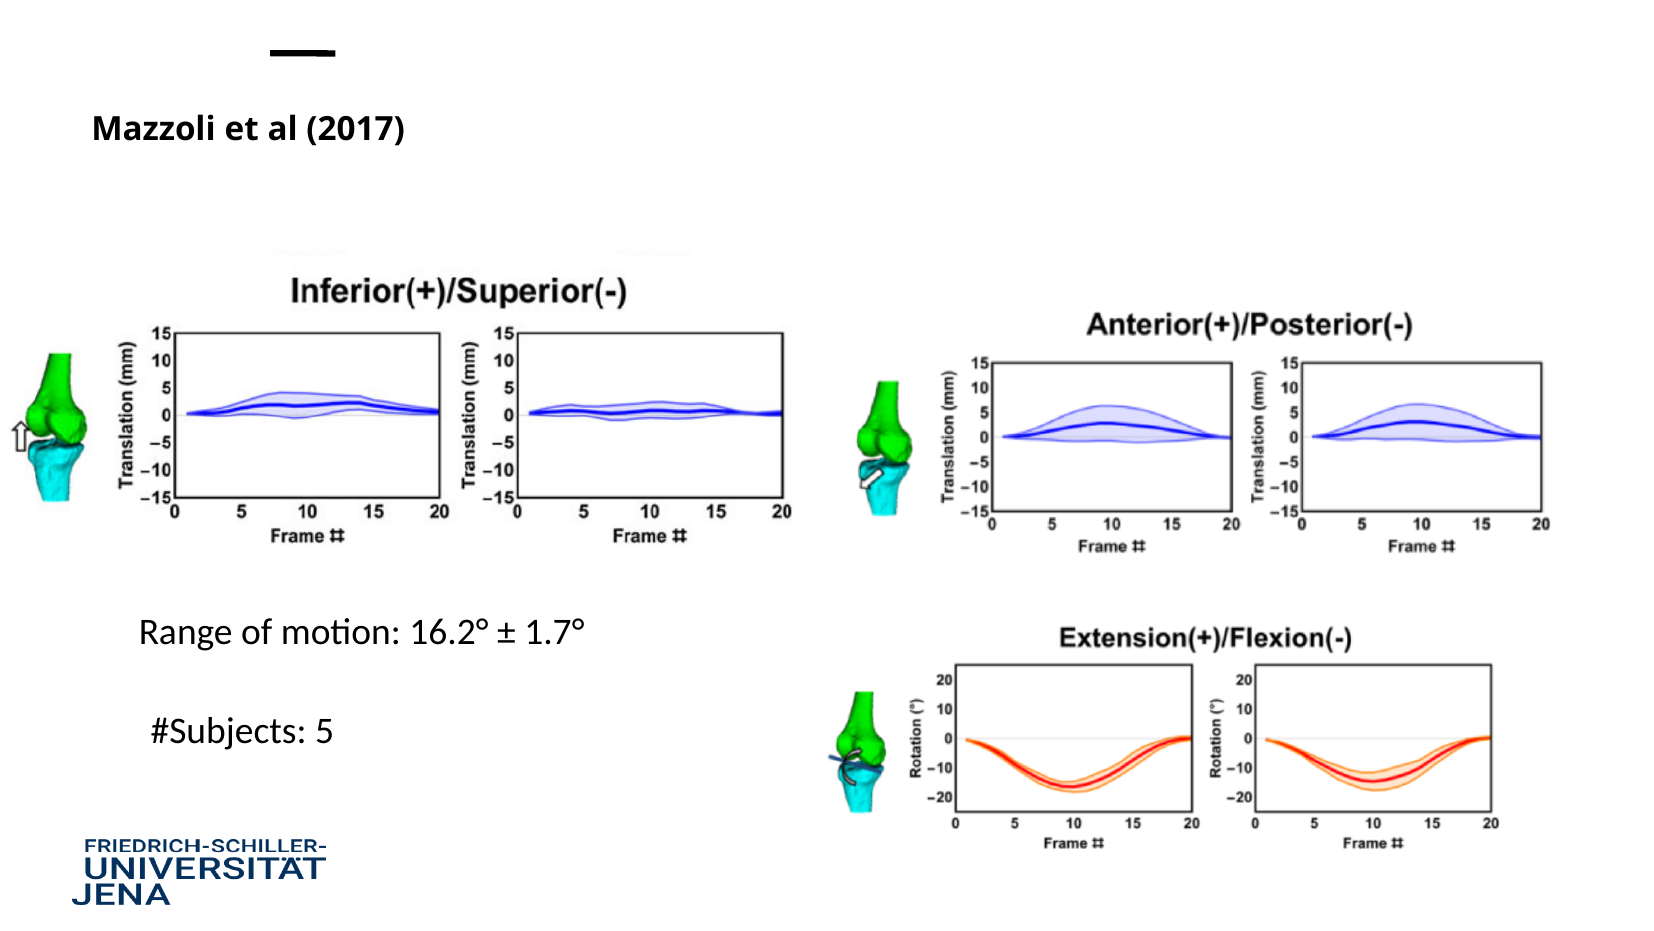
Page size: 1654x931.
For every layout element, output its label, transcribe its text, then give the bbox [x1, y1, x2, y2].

picture [72, 839, 326, 905]
text_box Range of motion: 16.2° ± 1.7° [123, 599, 675, 660]
picture [9, 250, 814, 555]
picture [825, 620, 1508, 863]
picture [825, 262, 1559, 563]
text_box #Subjects: 5 [135, 698, 509, 758]
text_box Mazzoli et al (2017) [82, 107, 488, 150]
